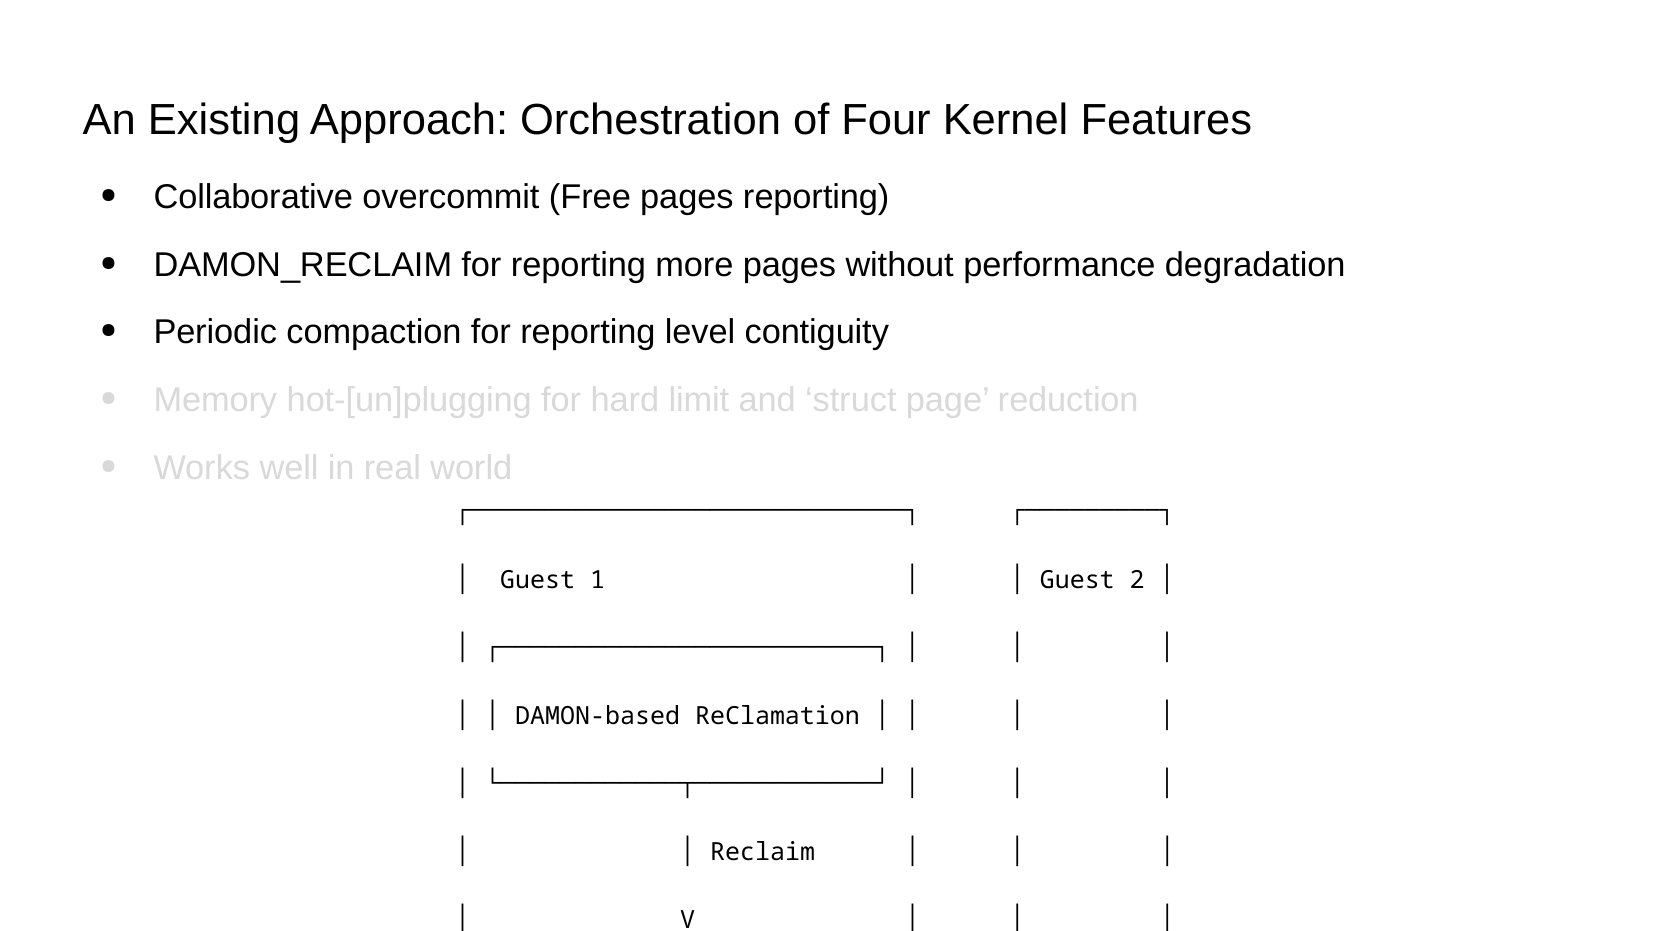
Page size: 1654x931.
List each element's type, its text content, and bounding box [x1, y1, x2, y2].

text_box [75, 375, 1486, 481]
title An Existing Approach: Orchestration of Four Kernel Features [82, 81, 1571, 157]
text_box ┌─────────────────────────────┐ ┌─────────┐ │ Guest 1 │ │ Guest 2 │ │ ┌─────────────────────────┐ │ │ │ │ │ DAMON-based ReClamation │ │ │ │ │ └────────────┬────────────┘ │ │ │ │ │ Reclaim │ │ │ │ V │ │ │ │ ┌─────────────────────────┐ │ │ │ │ │ Free pages reporting │ │ │ │ │ └────────────┬────────────┘ │ │ │ │ │ │ │ │ └──────────────┼──────────────┘ └─────────┘ │ Report reclaimed ^ V (free) pages │ Alloc Guest 1 ┌───────────────────────────────┐ │ freed memory │ Host ├─────────┘ └───────────────────────────────┘ [425, 485, 1208, 926]
list Collaborative overcommit (Free pages reporting) DAMON_RECLAIM for reporting more pages without performance degradation Periodic compaction for reporting level contiguity Memory hot-[un]plugging for hard limit and ‘struct page’ reduction Works well in real world [82, 177, 1571, 833]
